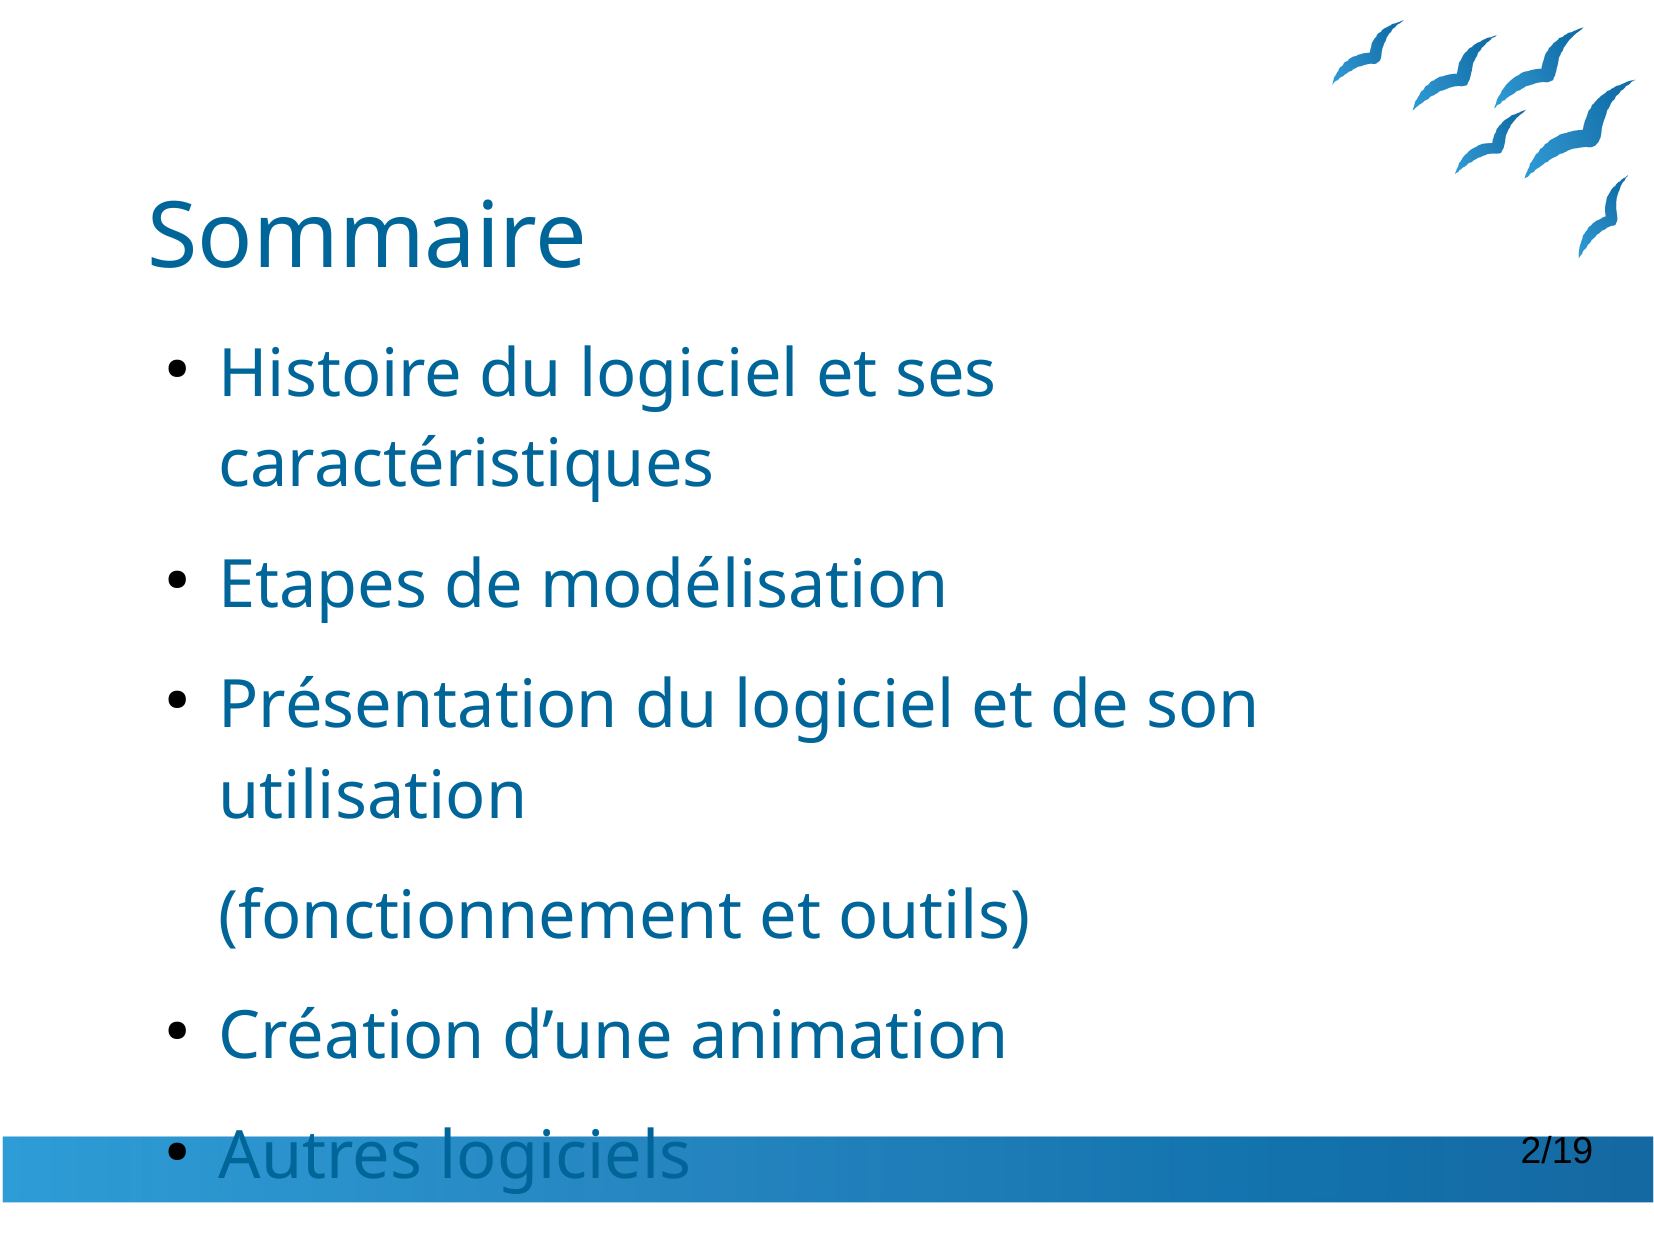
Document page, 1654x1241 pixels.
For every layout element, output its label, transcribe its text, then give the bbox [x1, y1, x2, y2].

title Sommaire [147, 173, 1506, 290]
list Histoire du logiciel et ses caractéristiques Etapes de modélisation Présentation du logiciel et de son utilisation (fonctionnement et outils) Création d’une animation Autres logiciels [147, 324, 1506, 1095]
text_box <numéro>/19 [1505, 1122, 1654, 1193]
picture [0, 0, 1654, 1241]
